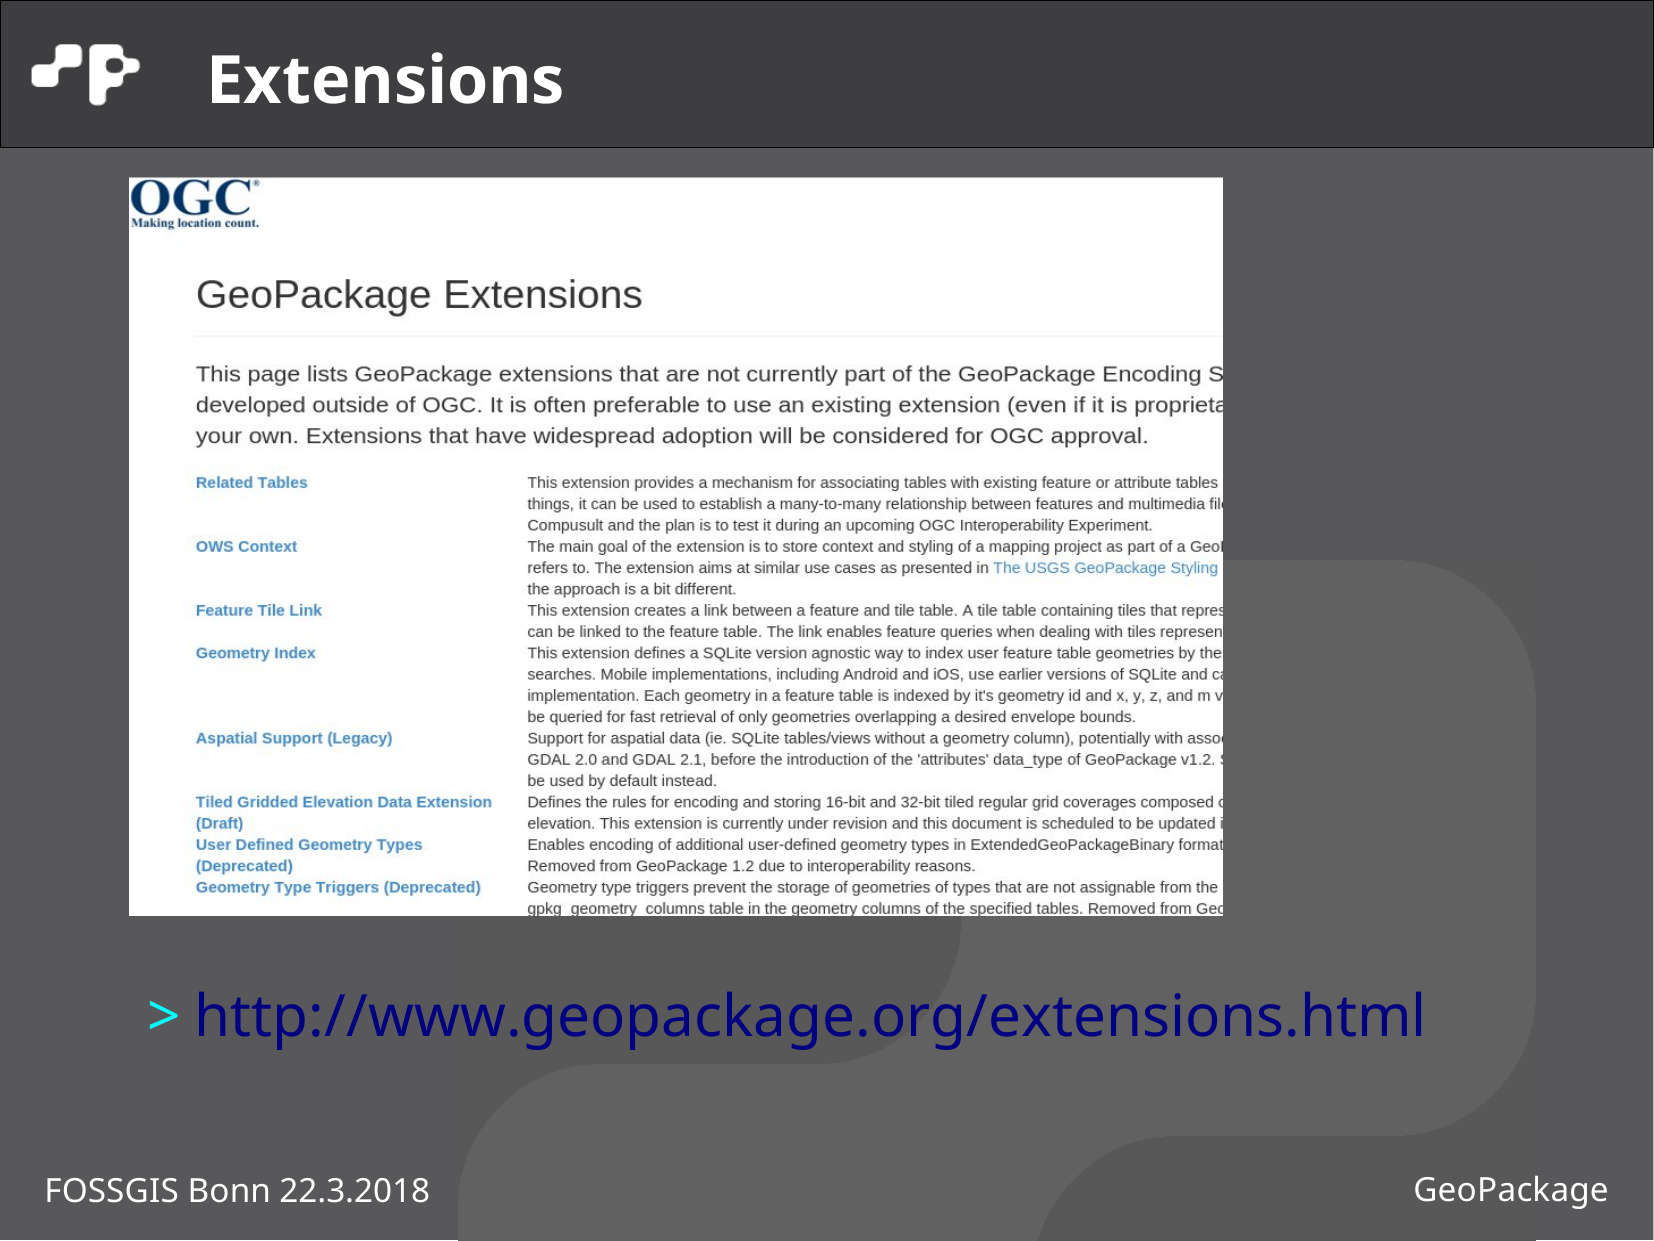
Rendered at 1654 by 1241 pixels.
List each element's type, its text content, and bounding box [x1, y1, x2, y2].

picture [129, 177, 1536, 1241]
list http://www.geopackage.org/extensions.html [147, 974, 1523, 1152]
title Extensions [206, 29, 1388, 119]
picture [29, 42, 143, 106]
